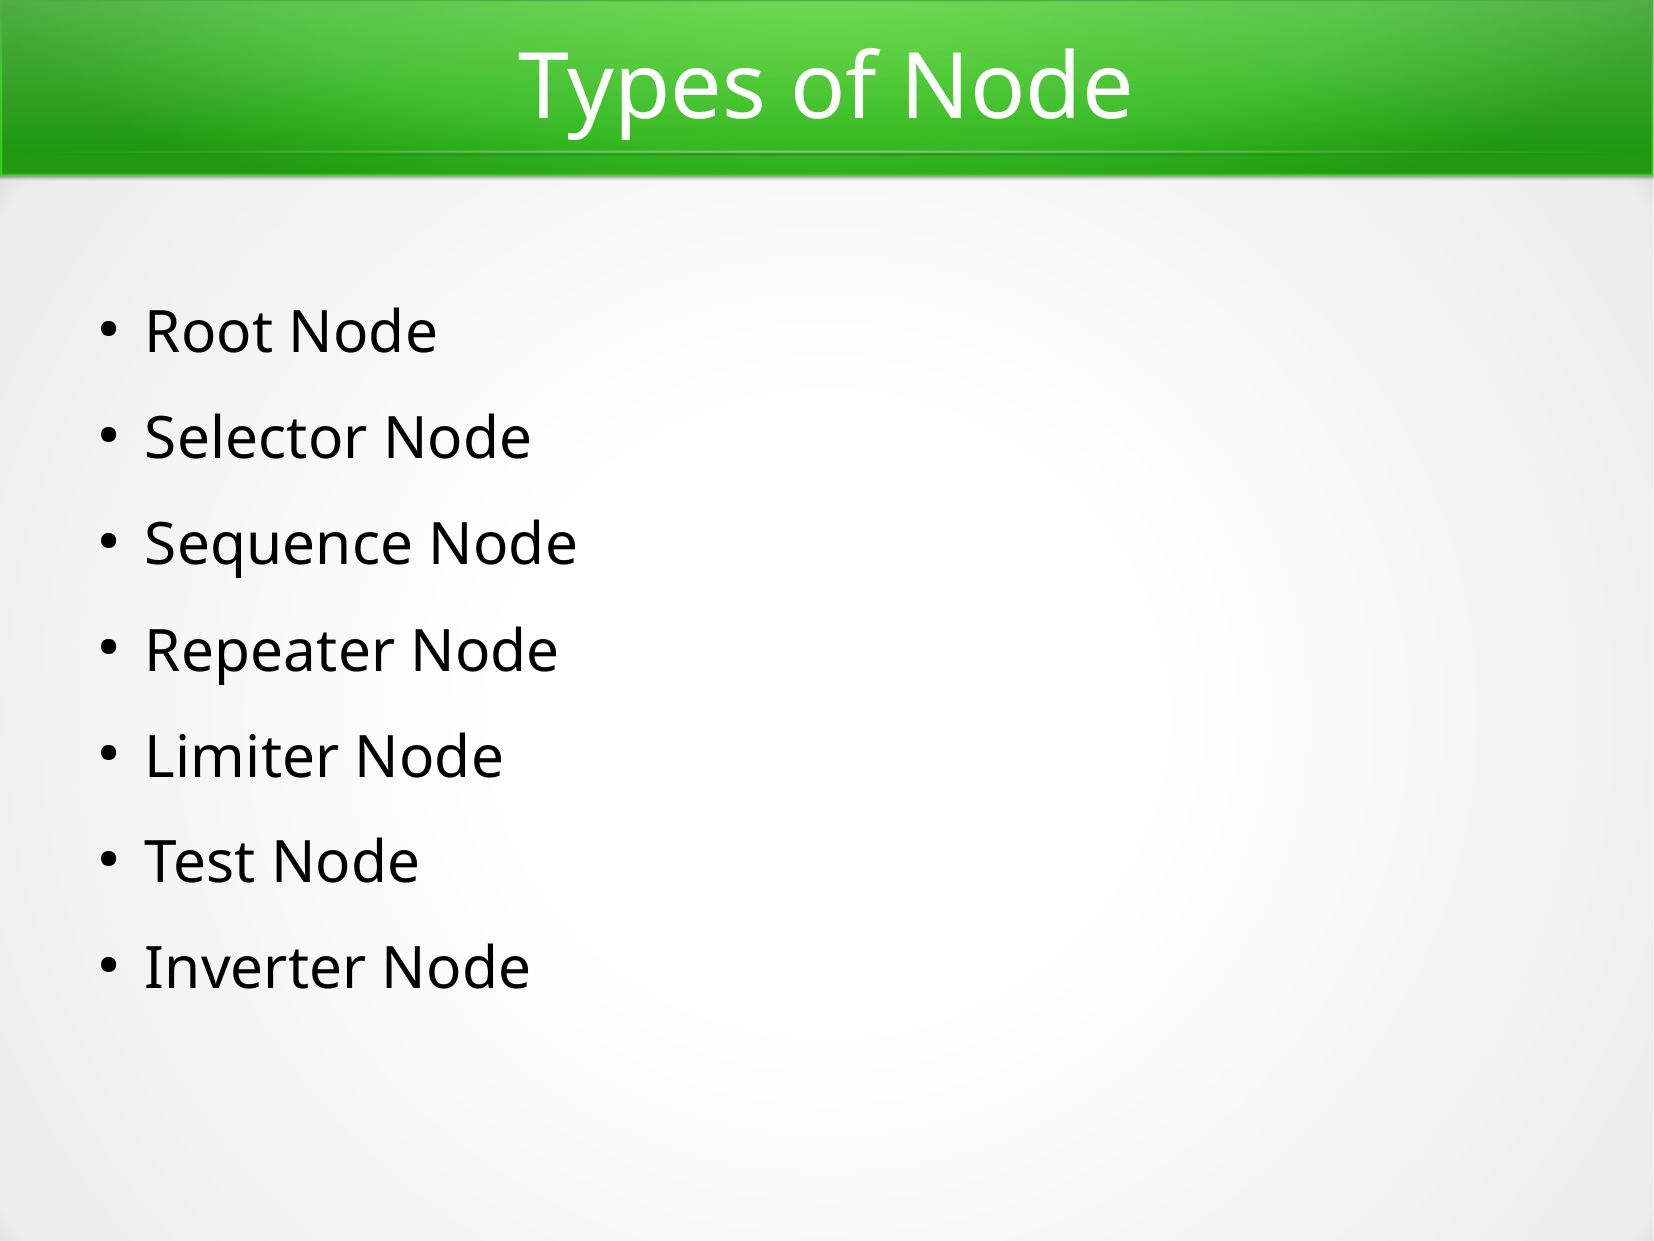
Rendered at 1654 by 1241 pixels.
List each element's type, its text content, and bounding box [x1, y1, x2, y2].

list Root Node Selector Node Sequence Node Repeater Node Limiter Node Test Node Inverter Node [82, 290, 1571, 1010]
picture [0, 0, 1654, 1241]
title Types of Node [82, 11, 1571, 154]
